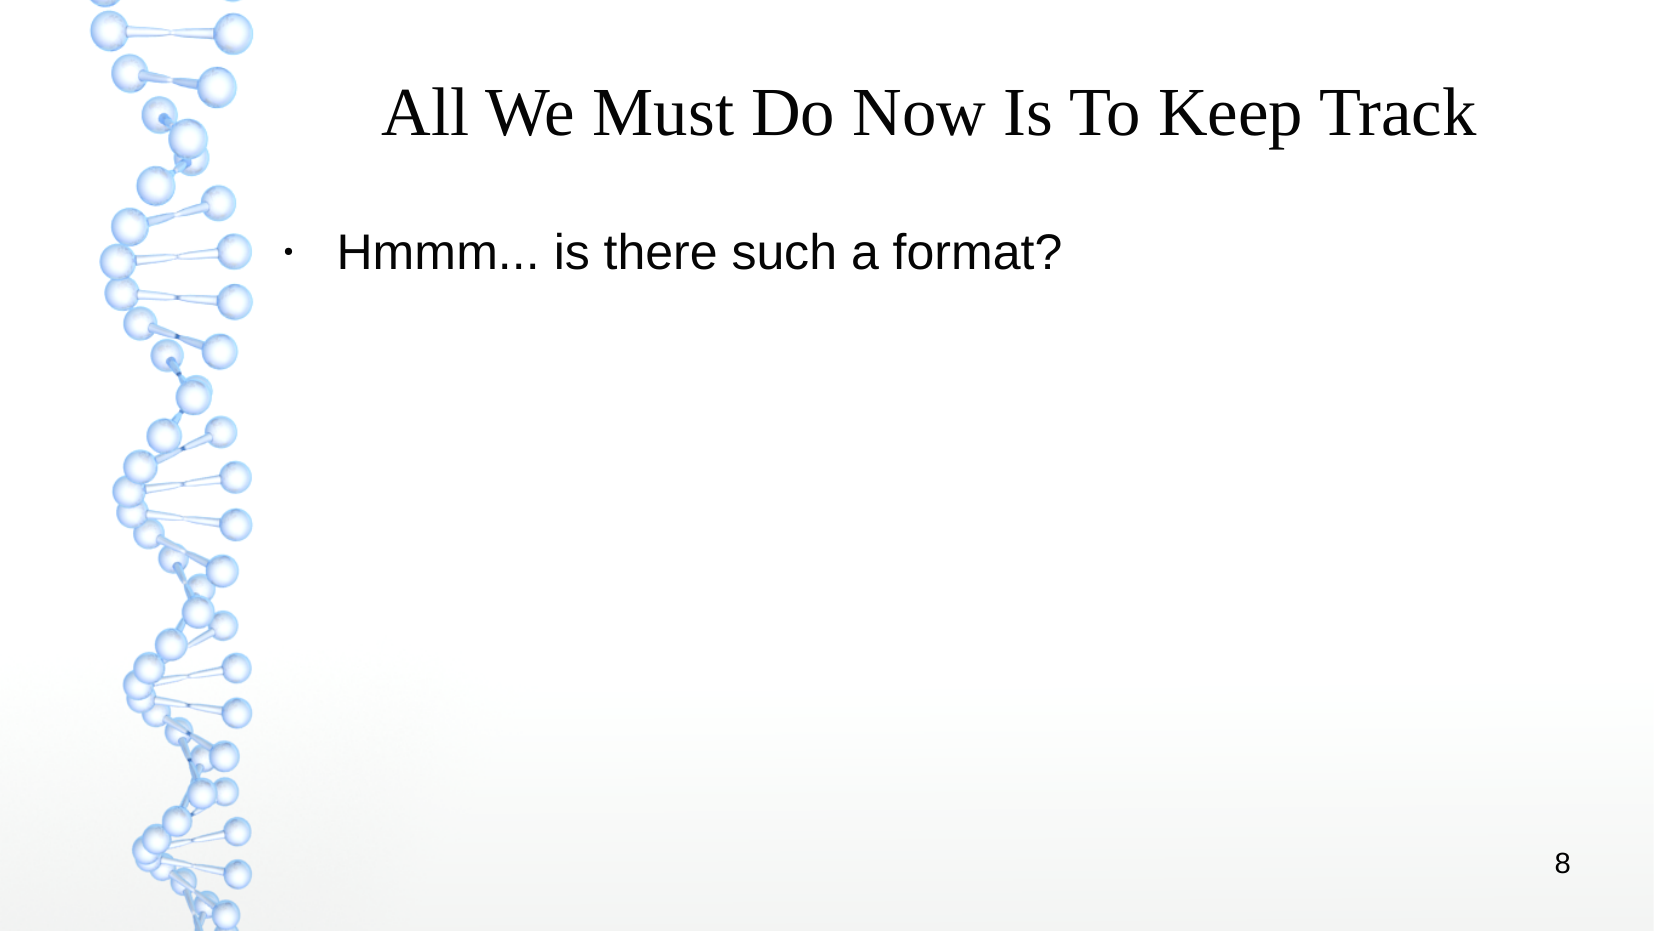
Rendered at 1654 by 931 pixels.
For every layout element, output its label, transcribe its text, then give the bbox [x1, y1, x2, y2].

picture [0, 0, 1654, 931]
title All We Must Do Now Is To Keep Track [265, 35, 1595, 189]
list Hmmm... is there such a format? [265, 224, 1595, 764]
